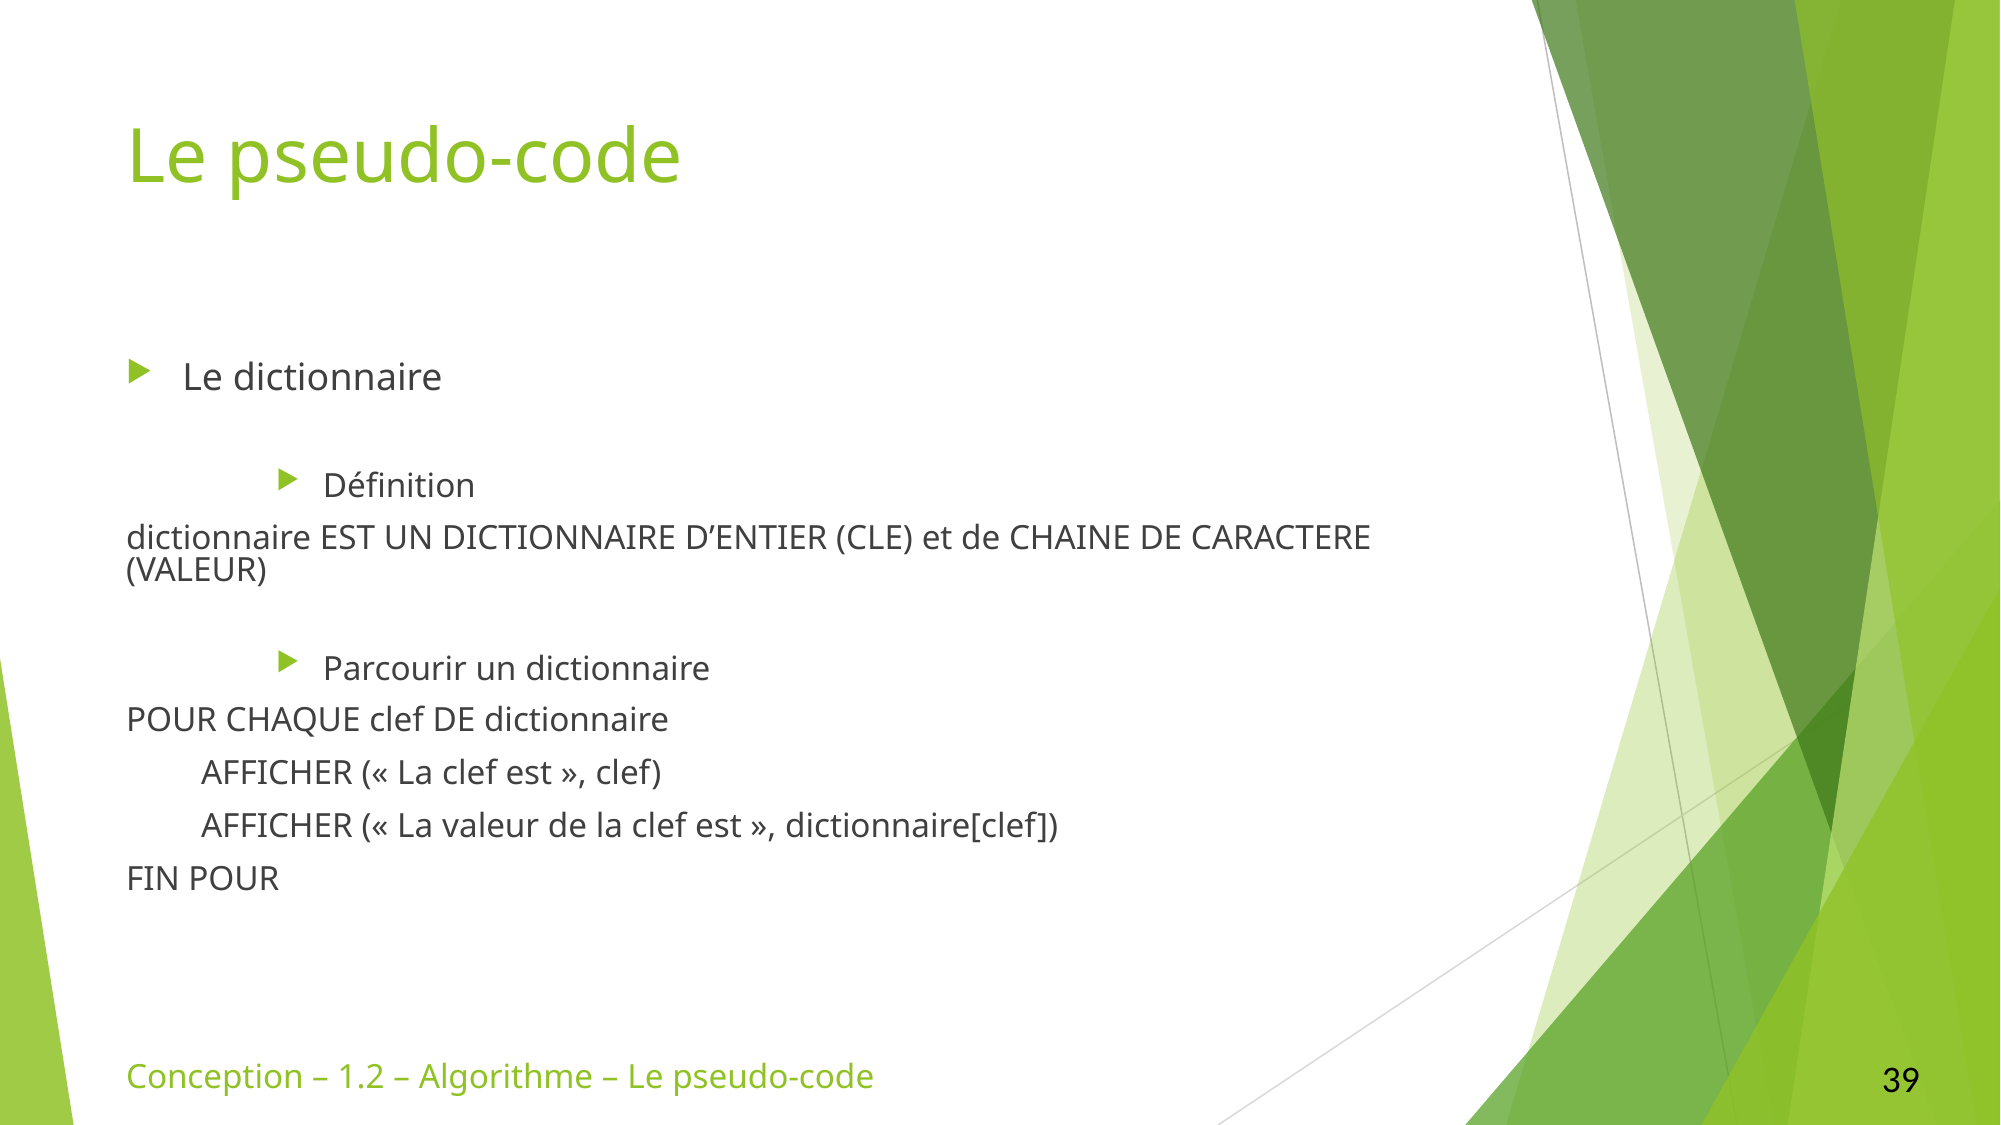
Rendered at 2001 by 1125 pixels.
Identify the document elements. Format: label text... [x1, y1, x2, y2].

list Le dictionnaire Définition dictionnaire EST UN DICTIONNAIRE D’ENTIER (CLE) et de CHAINE DE CARACTERE (VALEUR) Parcourir un dictionnaire POUR CHAQUE clef DE dictionnaire AFFICHER (« La clef est », clef) AFFICHER (« La valeur de la clef est », dictionnaire[clef]) FIN POUR [111, 354, 1522, 992]
text_box Conception – 1.2 – Algorithme – Le pseudo-code [111, 1047, 1094, 1109]
text_box [1866, 1047, 1979, 1108]
title Le pseudo-code [111, 99, 1522, 317]
